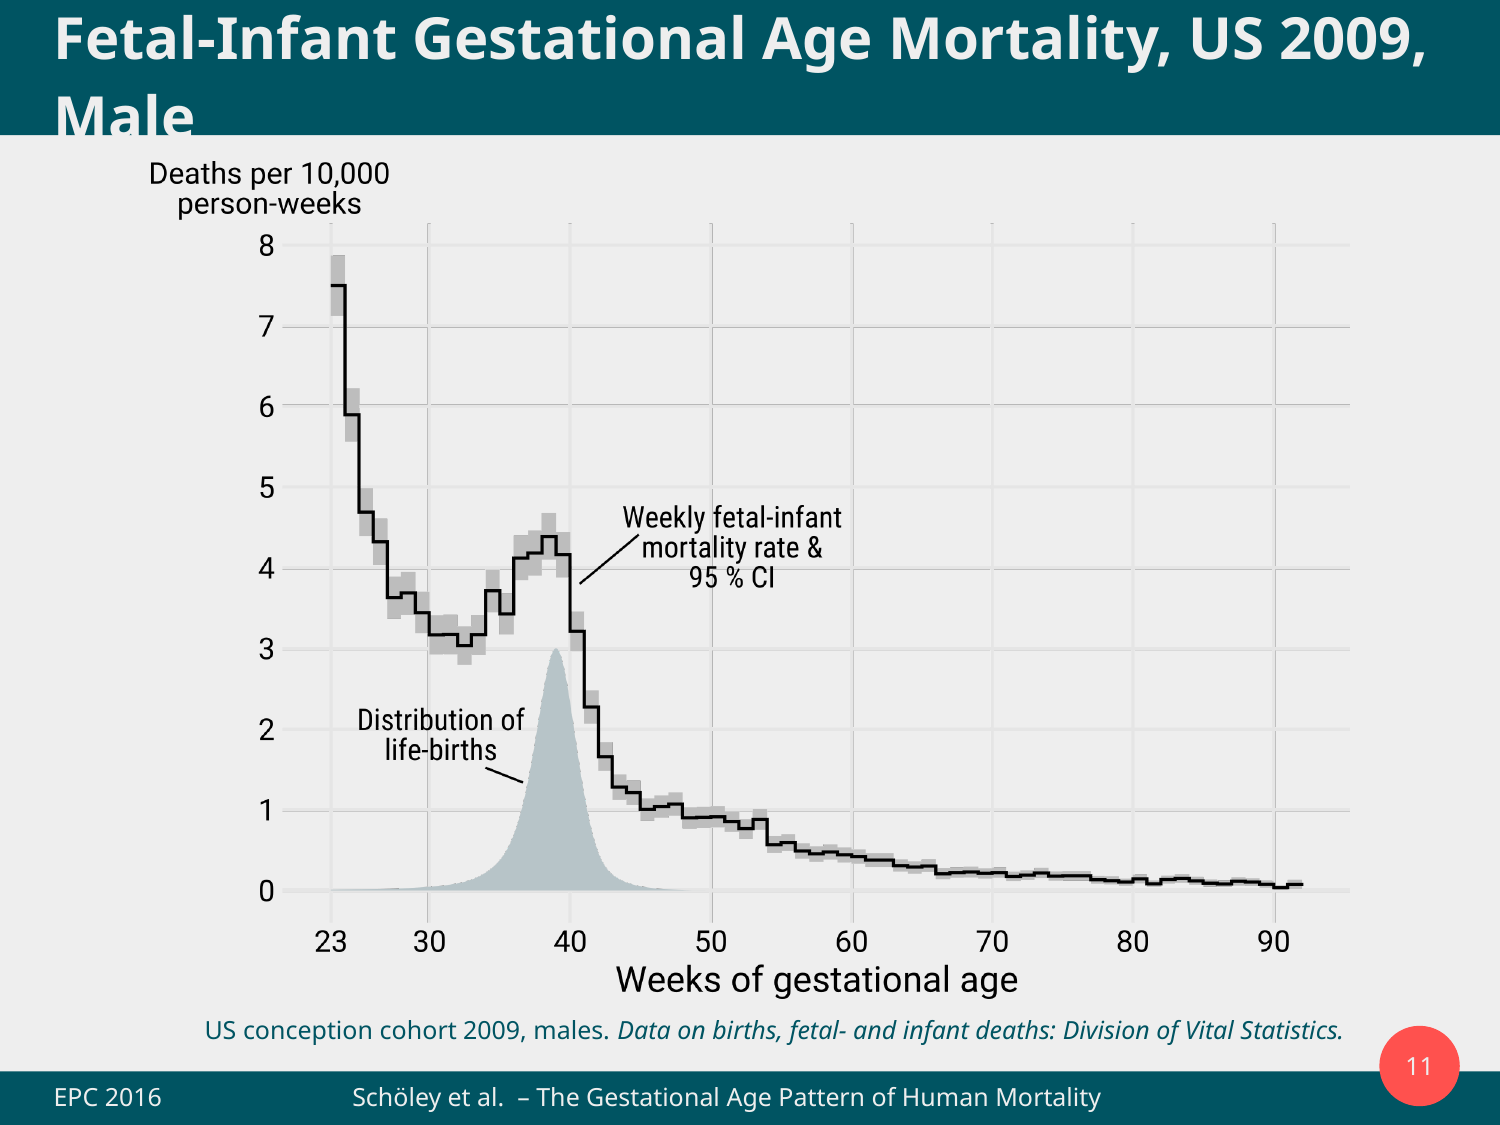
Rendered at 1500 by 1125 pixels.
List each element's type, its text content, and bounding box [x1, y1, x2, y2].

text_box US conception cohort 2009, males. Data on births, fetal- and infant deaths: Division of Vital Statistics. [189, 1005, 1311, 1053]
picture [151, 161, 1350, 999]
title Fetal-Infant Gestational Age Mortality, US 2009, Male [53, 0, 1447, 141]
